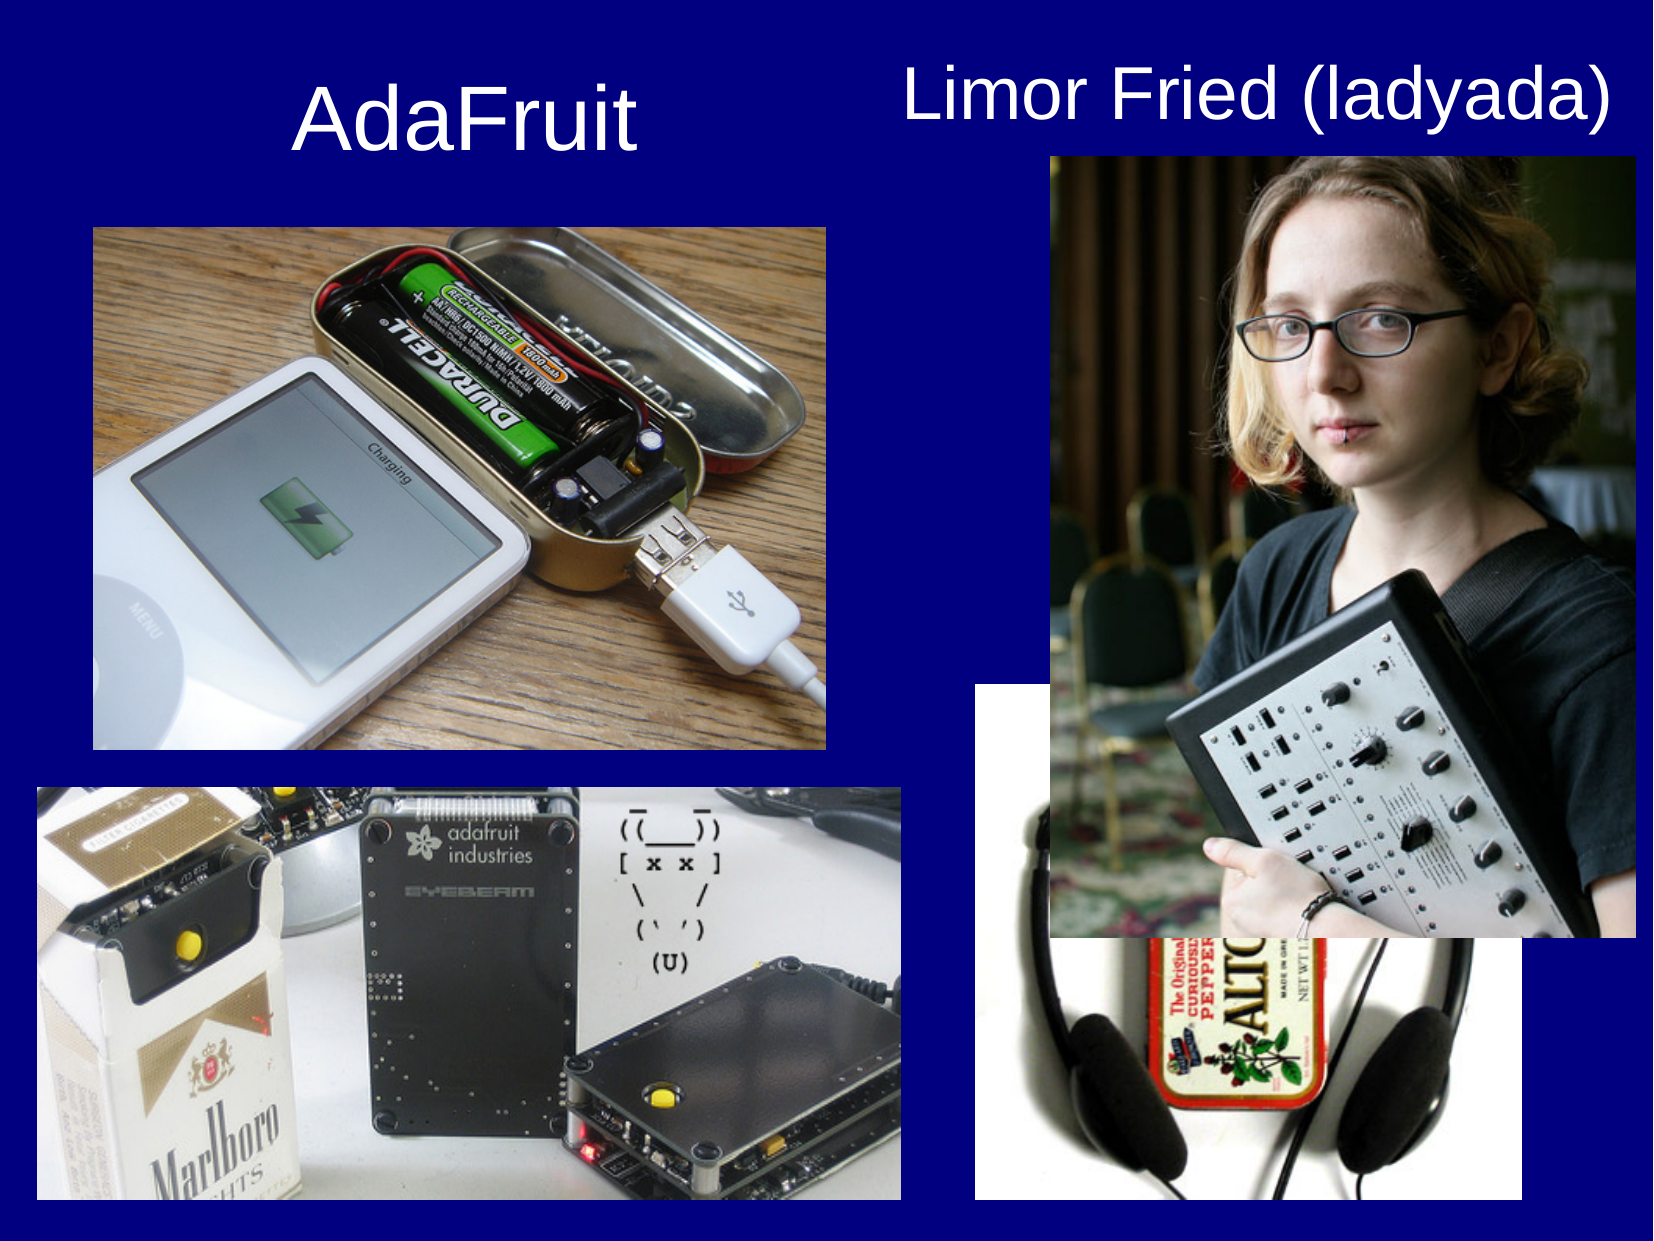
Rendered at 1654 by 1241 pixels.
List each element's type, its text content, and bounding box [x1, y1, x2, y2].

picture [93, 227, 826, 751]
picture [37, 787, 901, 1201]
title Limor Fried (ladyada) [862, 37, 1653, 151]
picture [975, 156, 1636, 1201]
title AdaFruit [150, 49, 780, 188]
